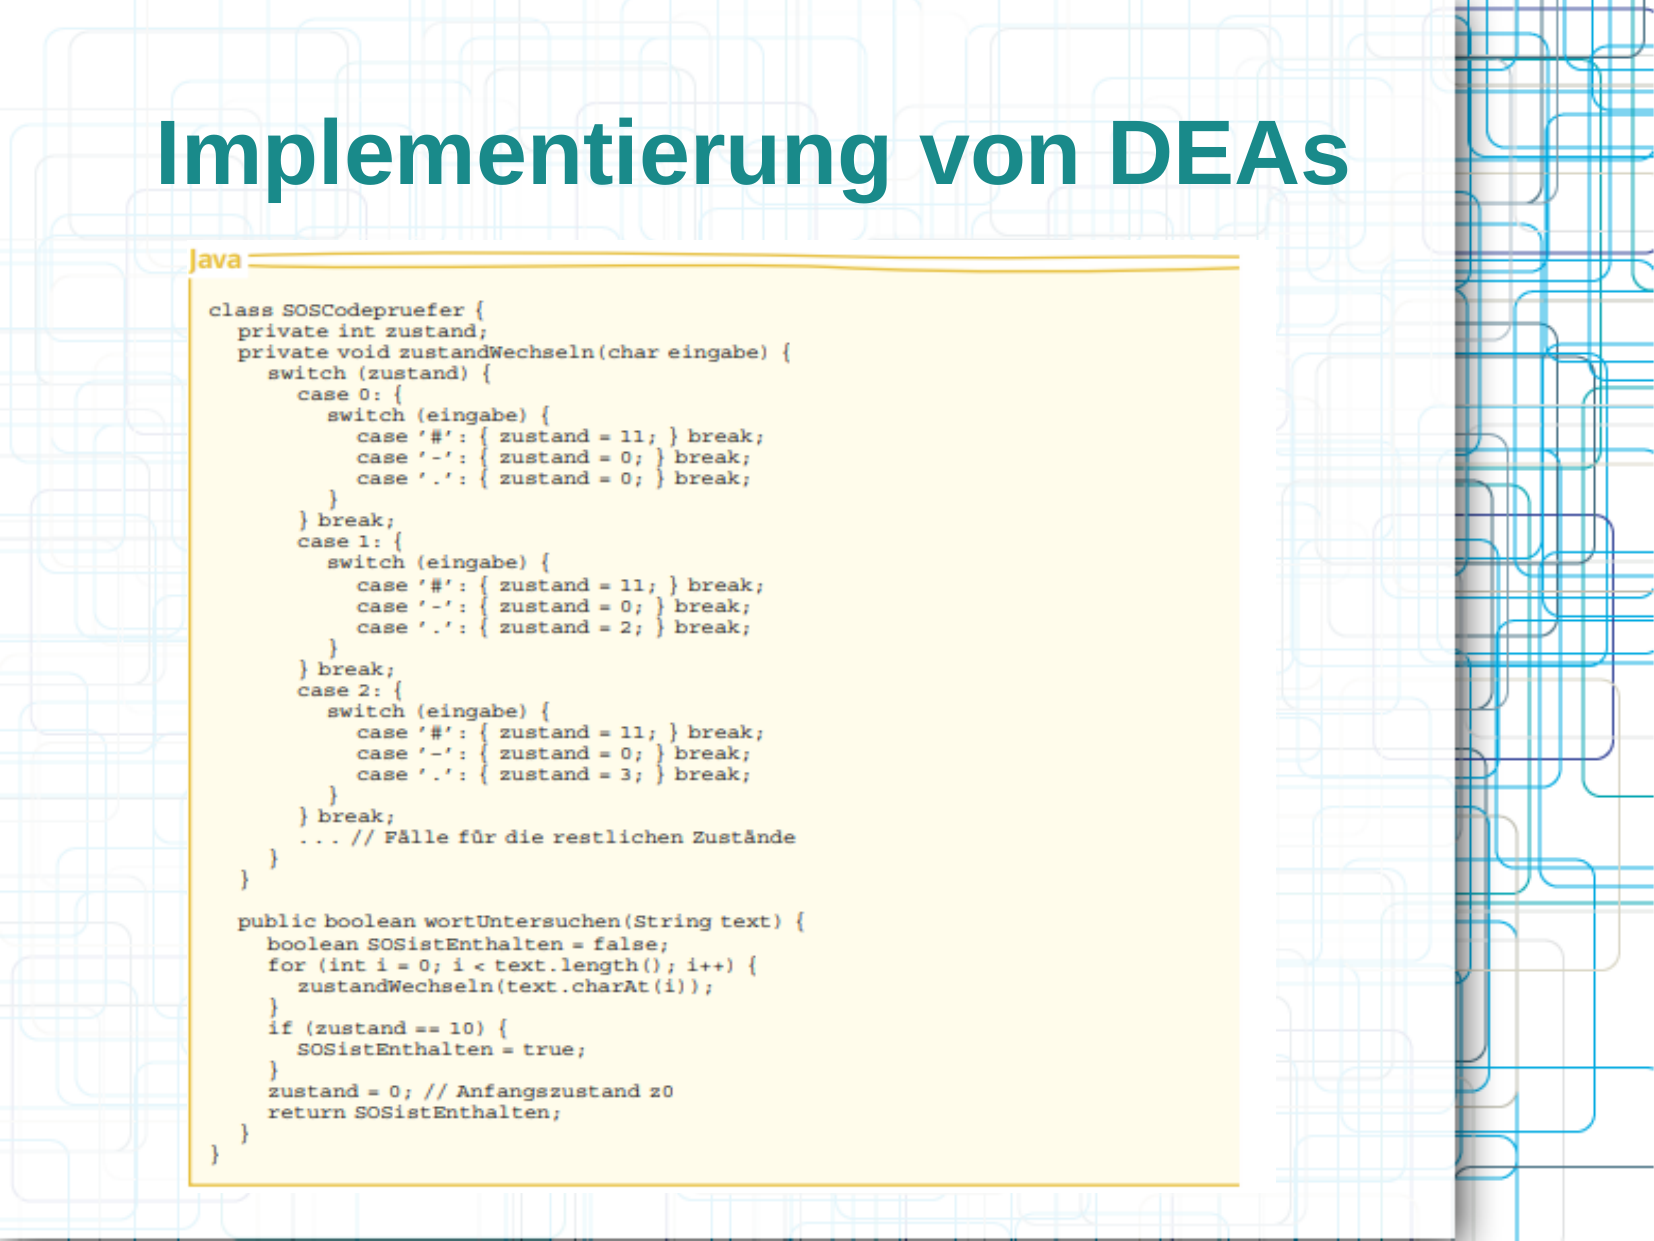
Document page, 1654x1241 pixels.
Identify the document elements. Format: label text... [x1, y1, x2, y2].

picture [0, 0, 1654, 1241]
title Implementierung von DEAs [59, 49, 1418, 257]
